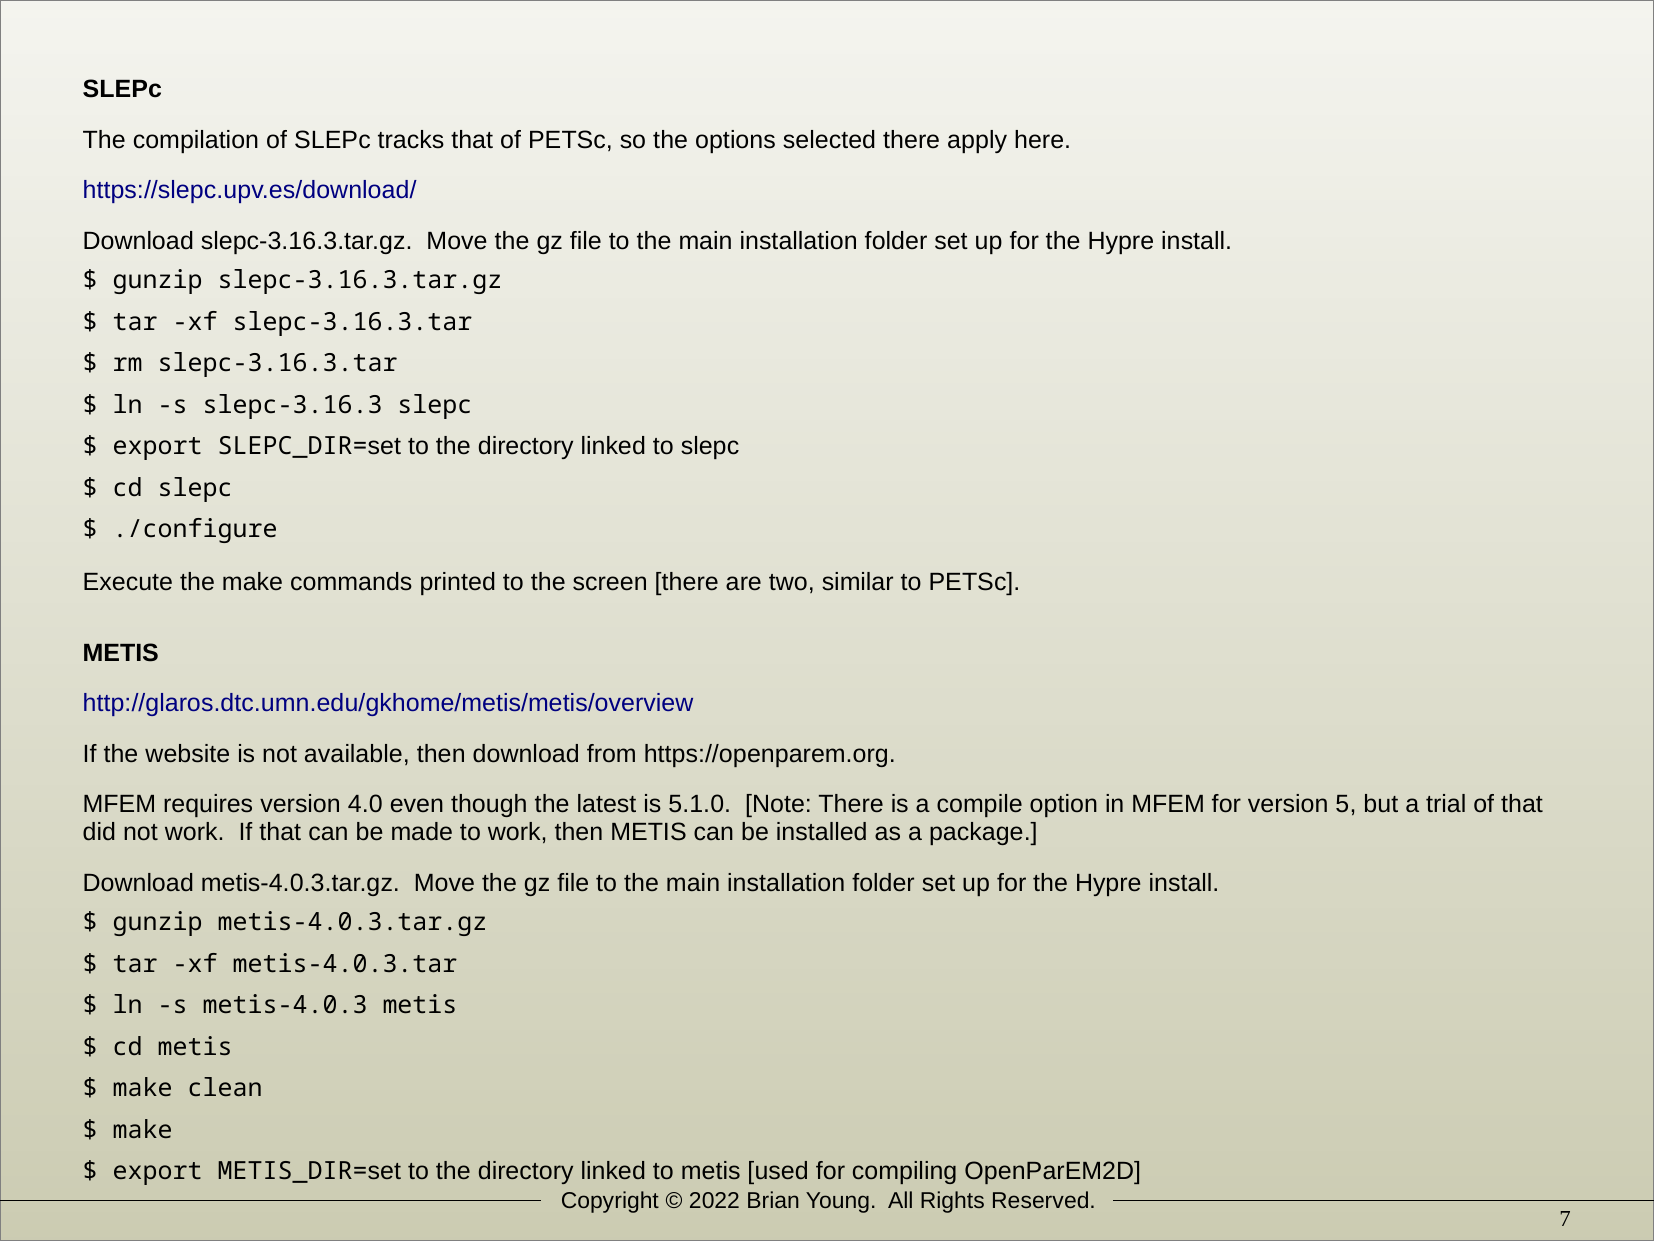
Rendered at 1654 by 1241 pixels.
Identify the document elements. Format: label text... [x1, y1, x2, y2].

list SLEPc The compilation of SLEPc tracks that of PETSc, so the options selected there apply here. https://slepc.upv.es/download/ Download slepc-3.16.3.tar.gz. Move the gz file to the main installation folder set up for the Hypre install. $ gunzip slepc-3.16.3.tar.gz $ tar -xf slepc-3.16.3.tar $ rm slepc-3.16.3.tar $ ln -s slepc-3.16.3 slepc $ export SLEPC_DIR=set to the directory linked to slepc $ cd slepc $ ./configure Execute the make commands printed to the screen [there are two, similar to PETSc]. METIS http://glaros.dtc.umn.edu/gkhome/metis/metis/overview If the website is not available, then download from https://openparem.org. MFEM requires version 4.0 even though the latest is 5.1.0. [Note: There is a compile option in MFEM for version 5, but a trial of that did not work. If that can be made to work, then METIS can be installed as a package.] Download metis-4.0.3.tar.gz. Move the gz file to the main installation folder set up for the Hypre install. $ gunzip metis-4.0.3.tar.gz $ tar -xf metis-4.0.3.tar $ ln -s metis-4.0.3 metis $ cd metis $ make clean $ make $ export METIS_DIR=set to the directory linked to metis [used for compiling OpenParEM2D] [82, 75, 1571, 1141]
